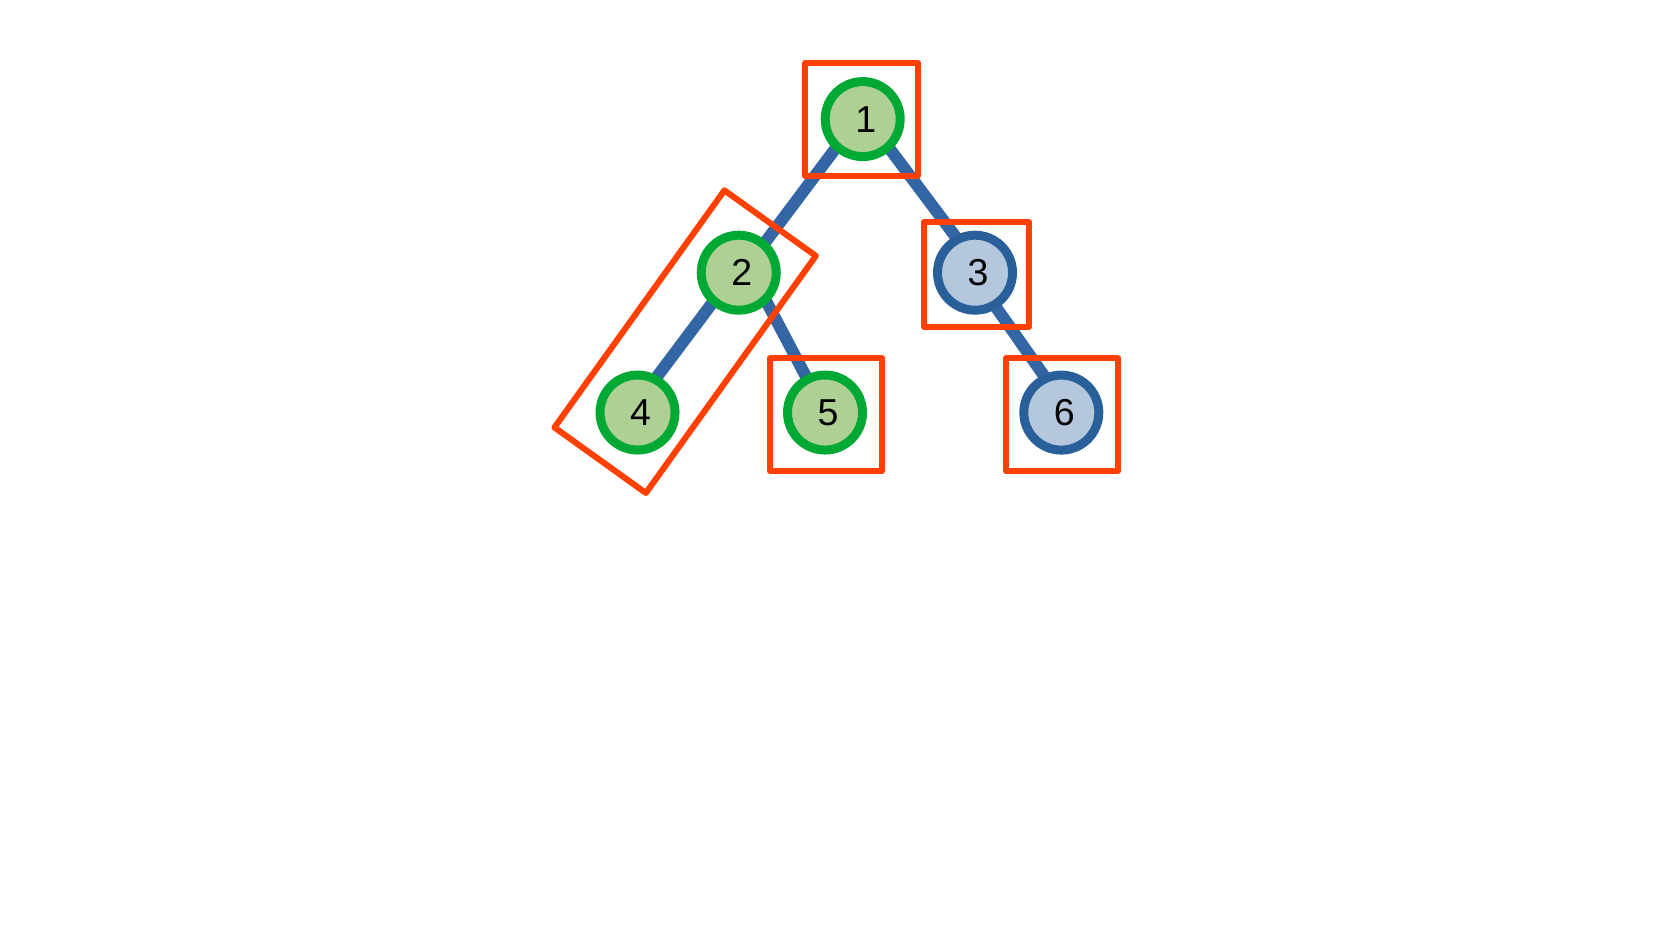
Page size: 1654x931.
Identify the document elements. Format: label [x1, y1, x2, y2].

text_box [1005, 358, 1119, 471]
text_box [554, 190, 816, 493]
text_box [769, 358, 883, 471]
text_box [805, 63, 918, 176]
text_box [923, 221, 1029, 327]
